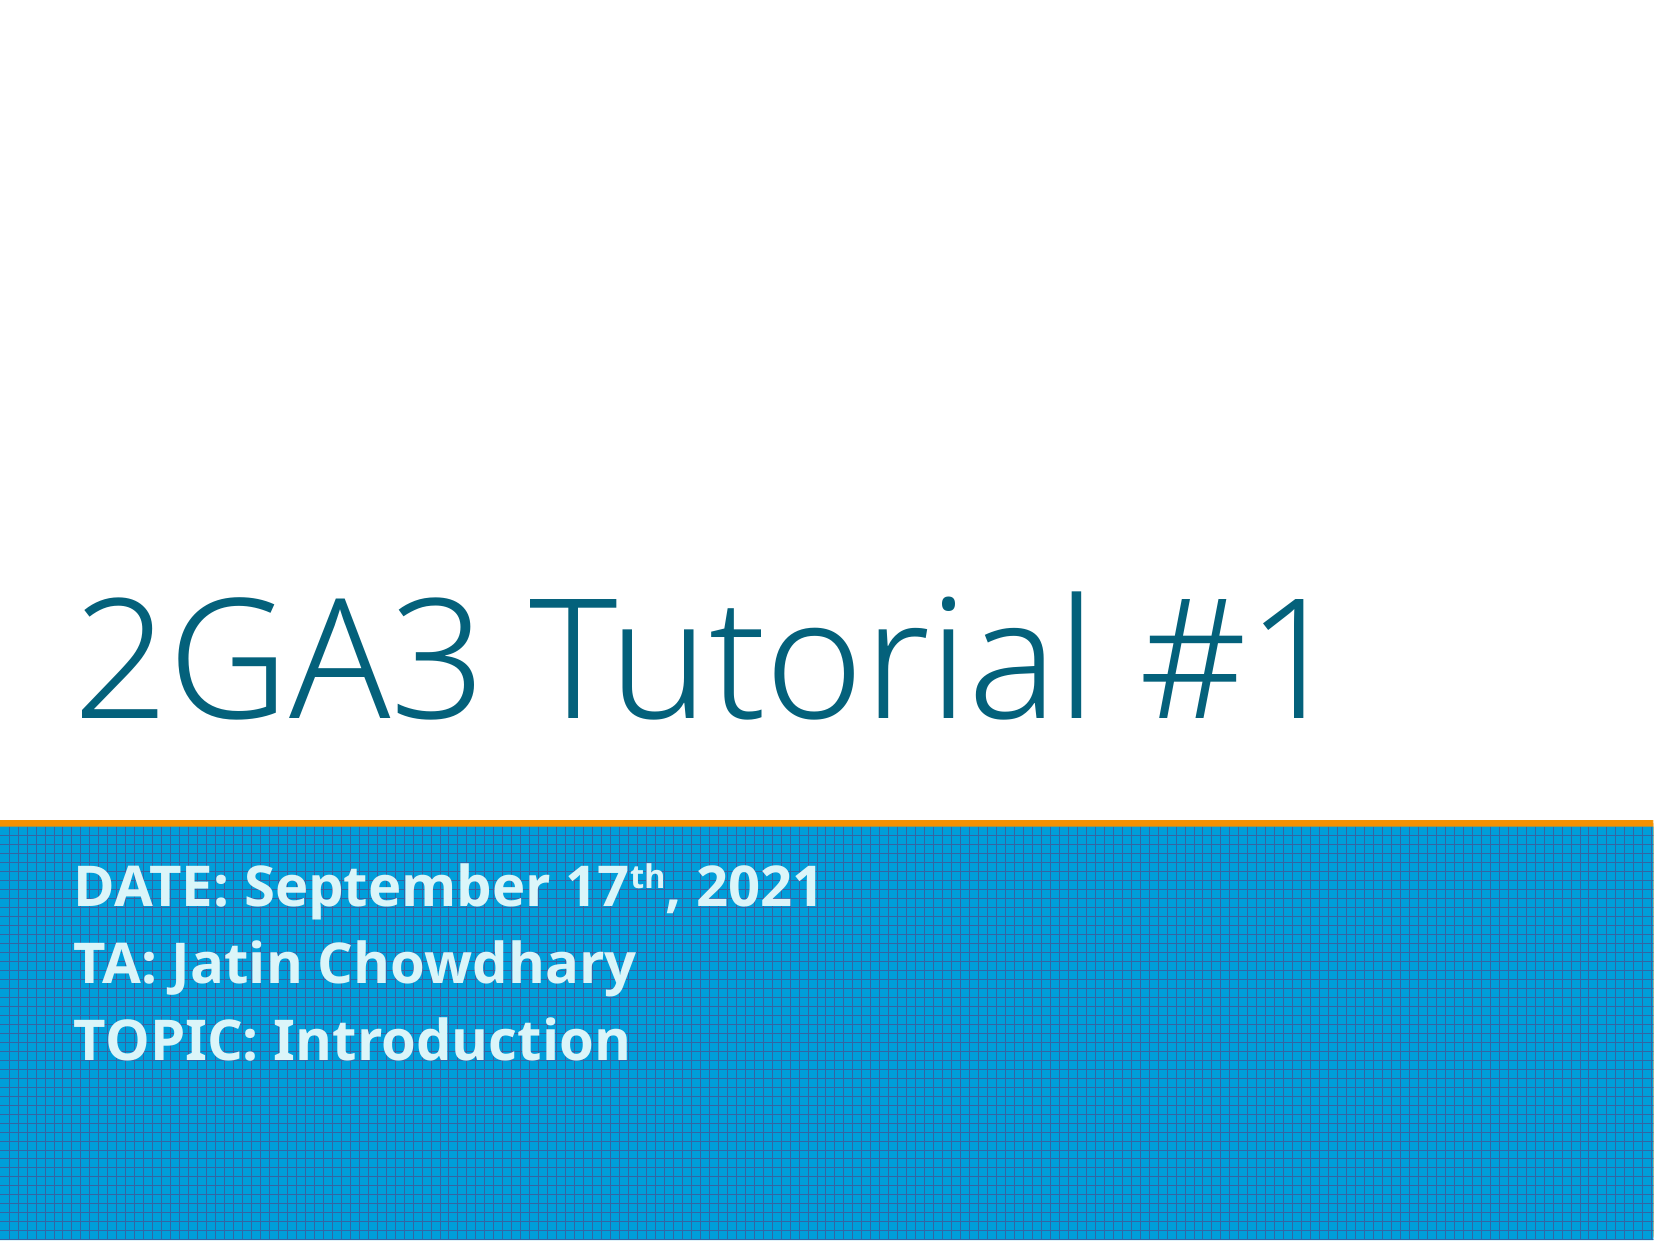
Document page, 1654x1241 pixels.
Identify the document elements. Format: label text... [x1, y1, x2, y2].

title 2GA3 Tutorial #1 [73, 59, 1551, 768]
subtitle DATE: September 17th, 2021 TA: Jatin Chowdhary TOPIC: Introduction [73, 846, 1551, 1103]
